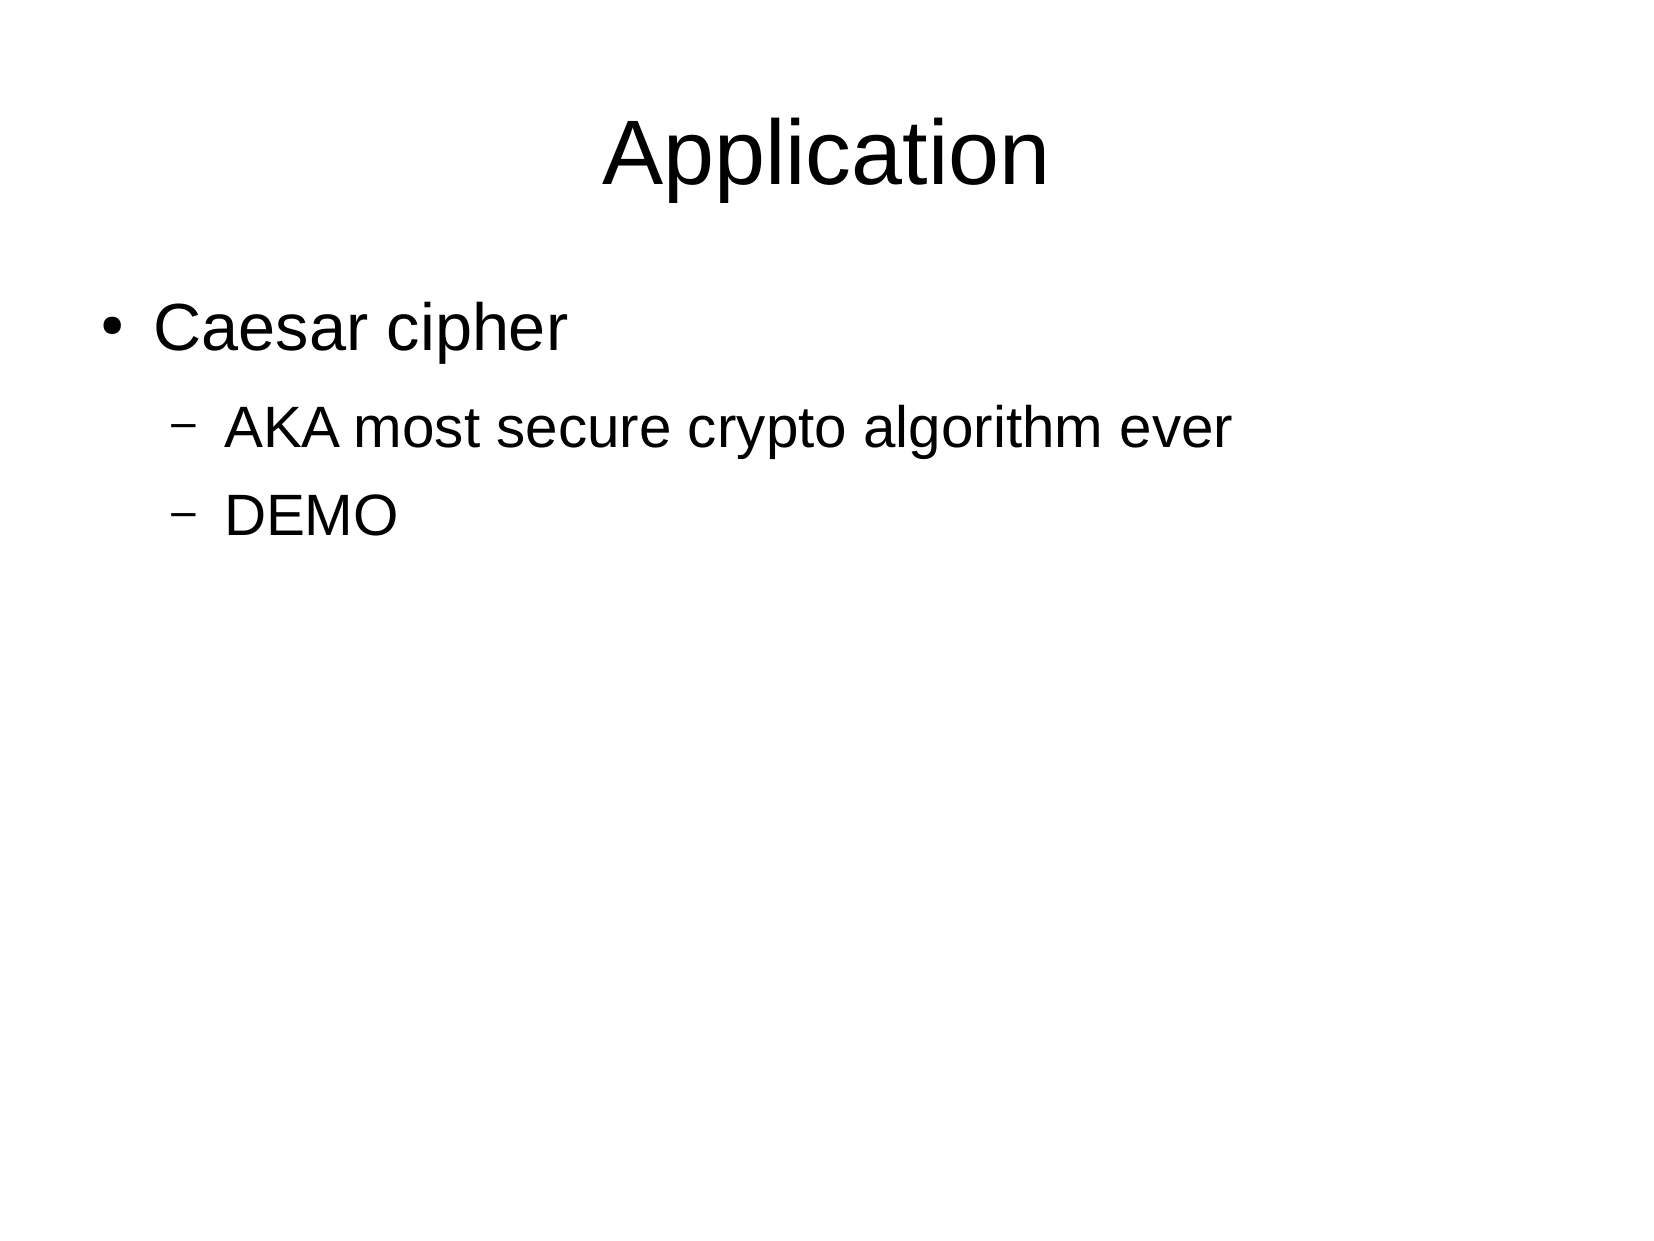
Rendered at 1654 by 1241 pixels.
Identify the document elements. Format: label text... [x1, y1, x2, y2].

title Application [82, 49, 1571, 257]
list Caesar cipher AKA most secure crypto algorithm ever DEMO [82, 290, 1571, 1010]
